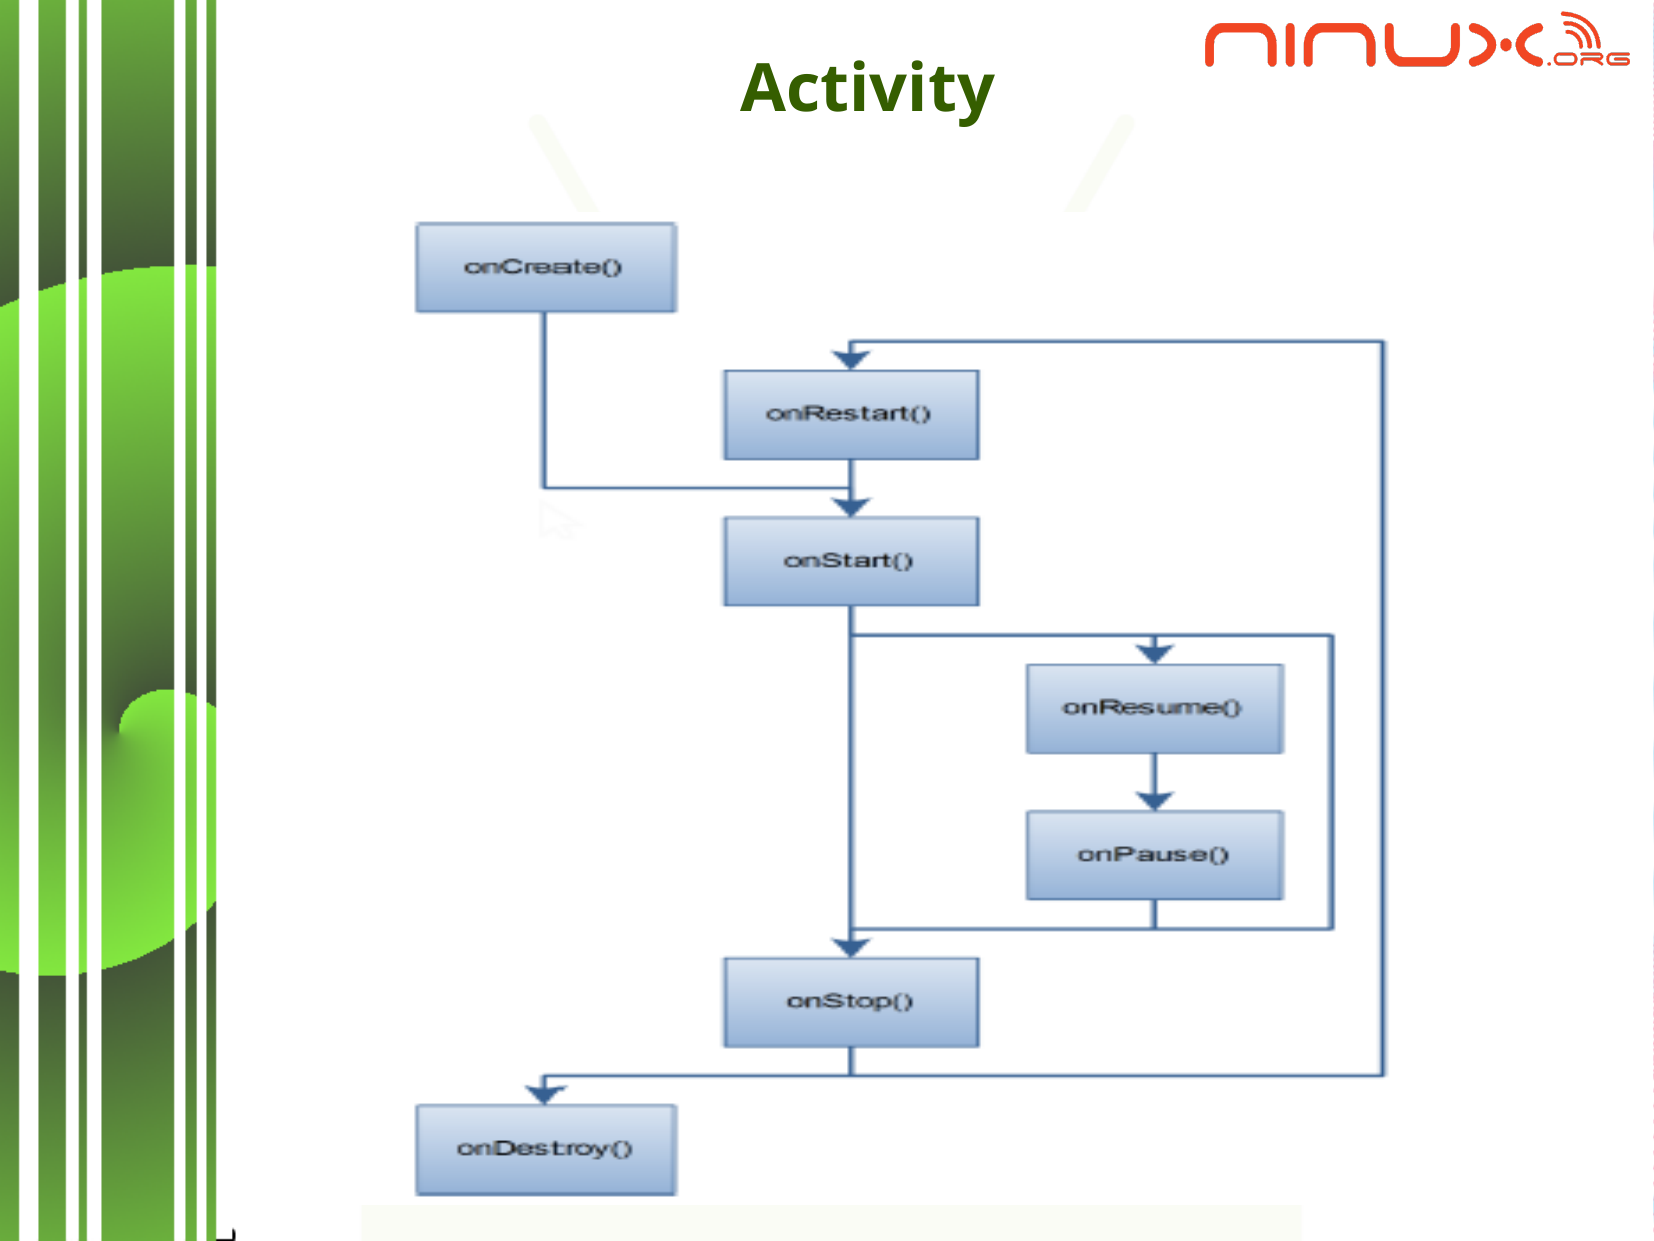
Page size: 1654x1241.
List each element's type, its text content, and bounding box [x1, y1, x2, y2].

title Activity [236, 46, 1500, 125]
picture [0, 0, 1654, 1241]
